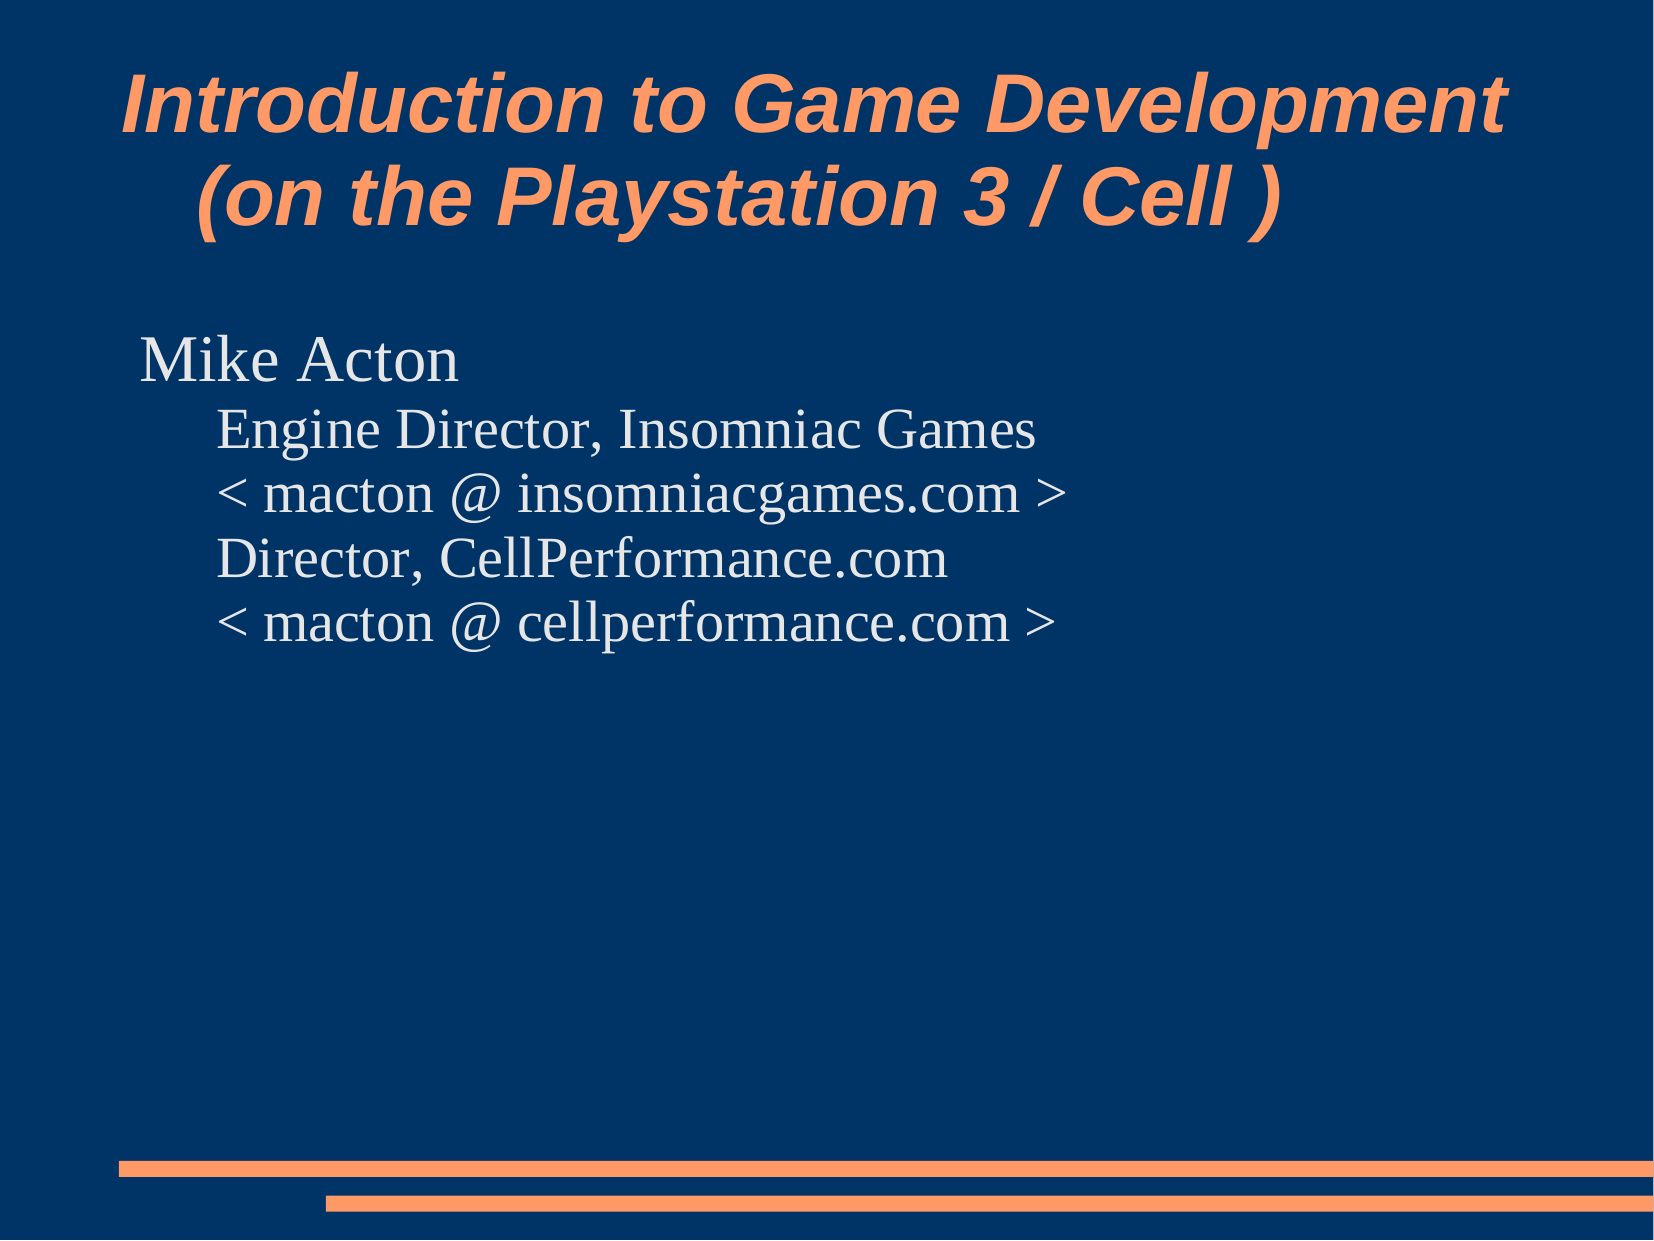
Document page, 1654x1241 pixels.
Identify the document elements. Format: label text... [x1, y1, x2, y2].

title Introduction to Game Development (on the Playstation 3 / Cell ) [121, 46, 1534, 254]
list Mike Acton Engine Director, Insomniac Games < macton @ insomniacgames.com > Director, CellPerformance.com < macton @ cellperformance.com > [121, 322, 1561, 1133]
